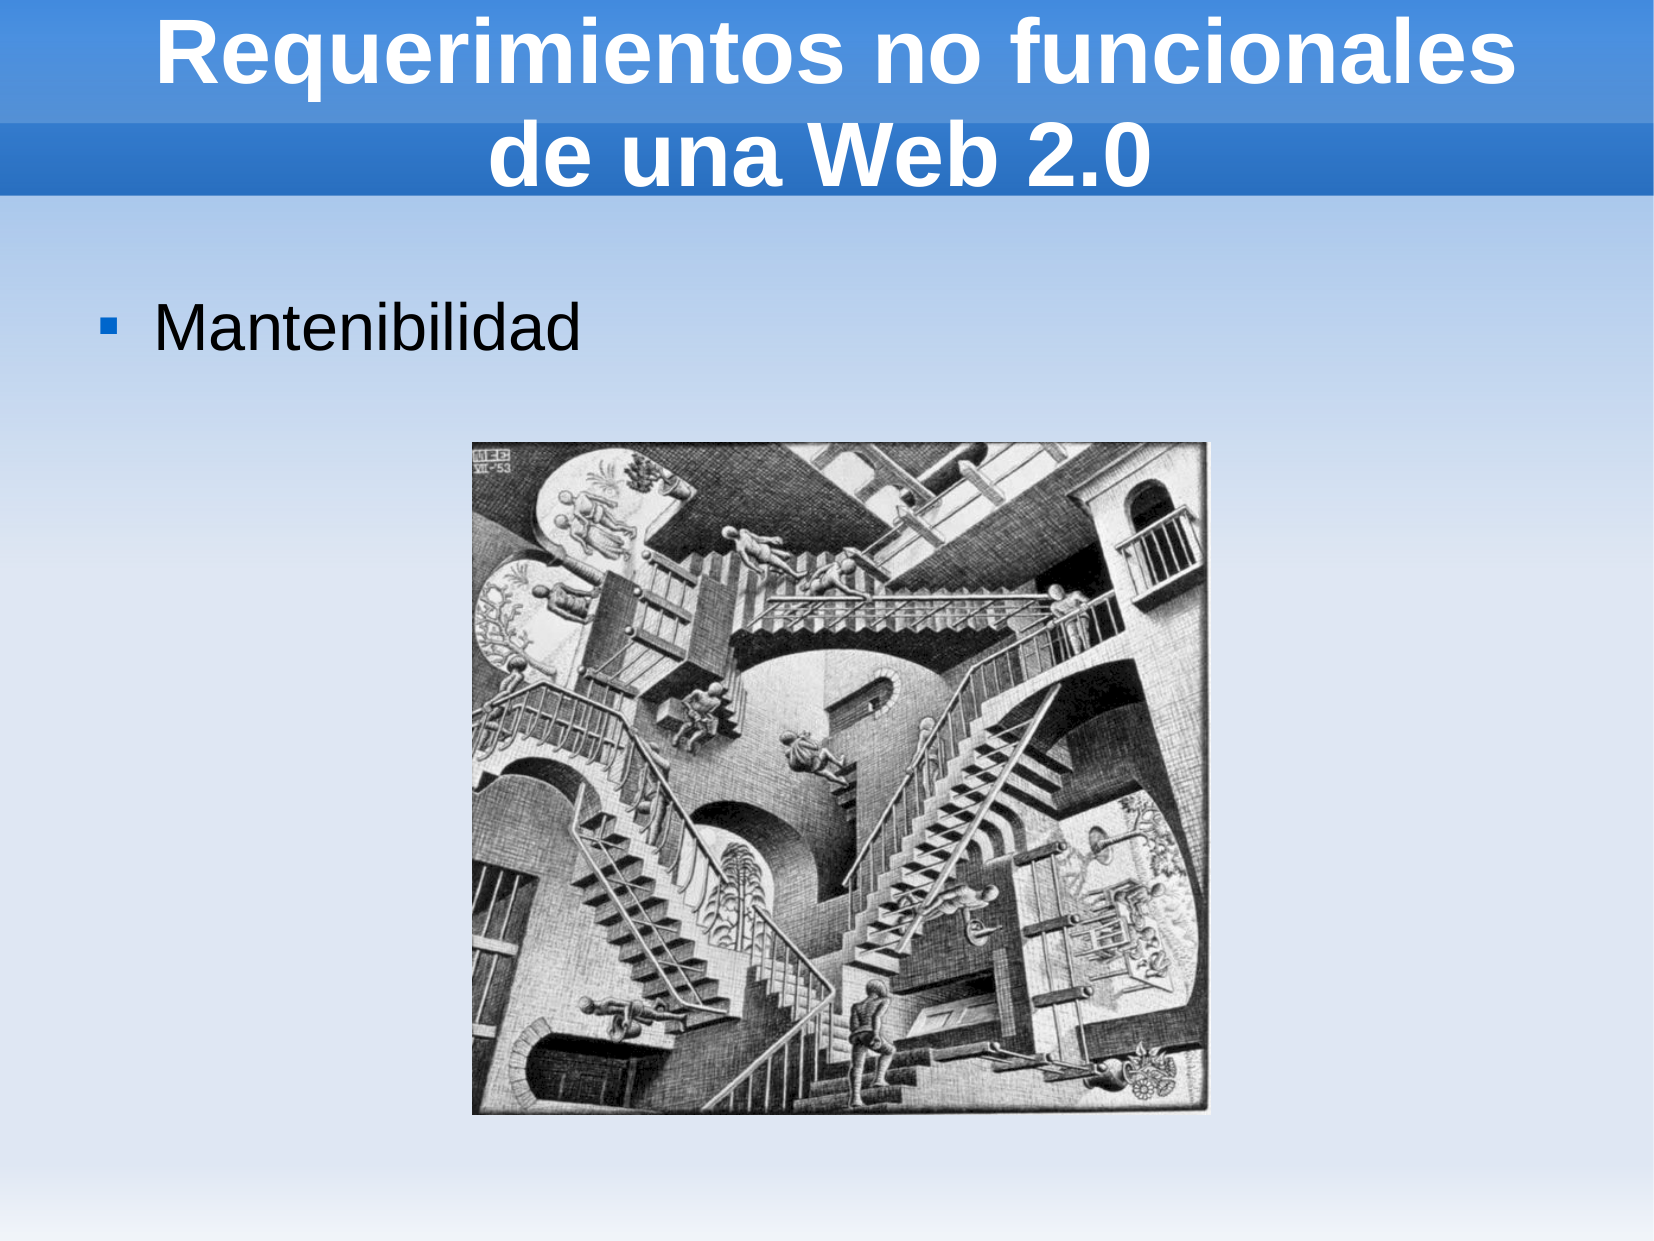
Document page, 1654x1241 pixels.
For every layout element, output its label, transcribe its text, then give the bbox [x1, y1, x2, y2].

title Requerimientos no funcionales de una Web 2.0 [76, 1, 1565, 207]
list Mantenibilidad [82, 290, 1571, 1094]
picture [0, 0, 1654, 1241]
